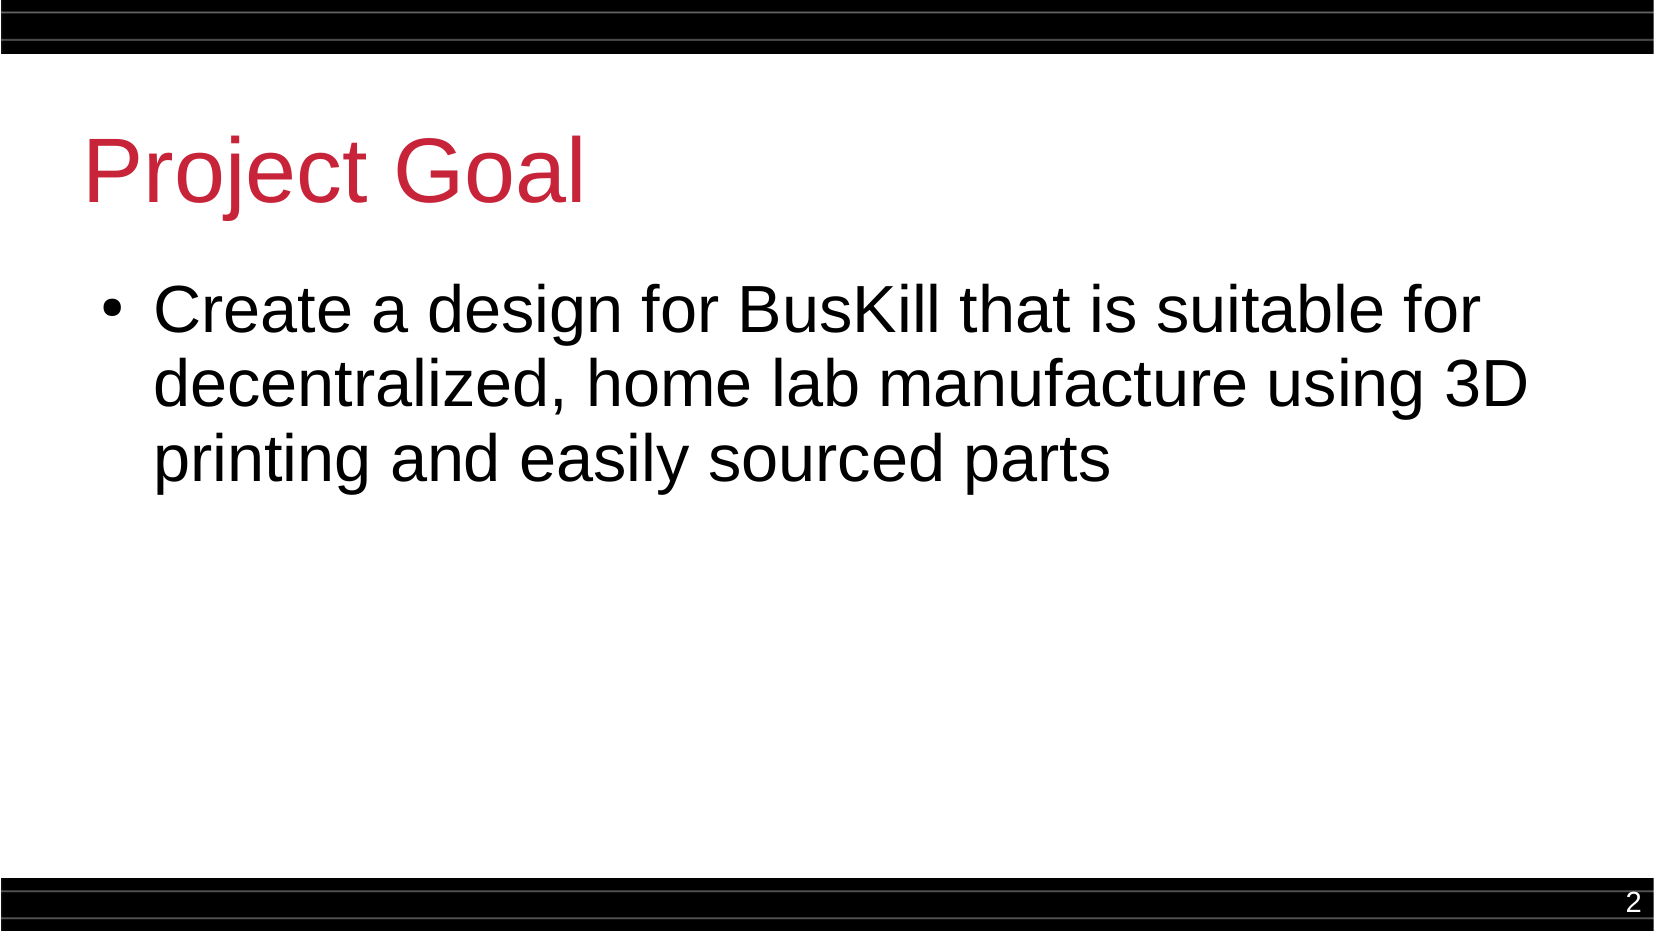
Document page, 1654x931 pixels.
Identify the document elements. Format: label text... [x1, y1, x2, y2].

picture [1, 878, 1654, 931]
list Create a design for BusKill that is suitable for decentralized, home lab manufacture using 3D printing and easily sourced parts [82, 271, 1571, 851]
title Project Goal [82, 92, 1571, 249]
picture [1, 0, 1654, 54]
